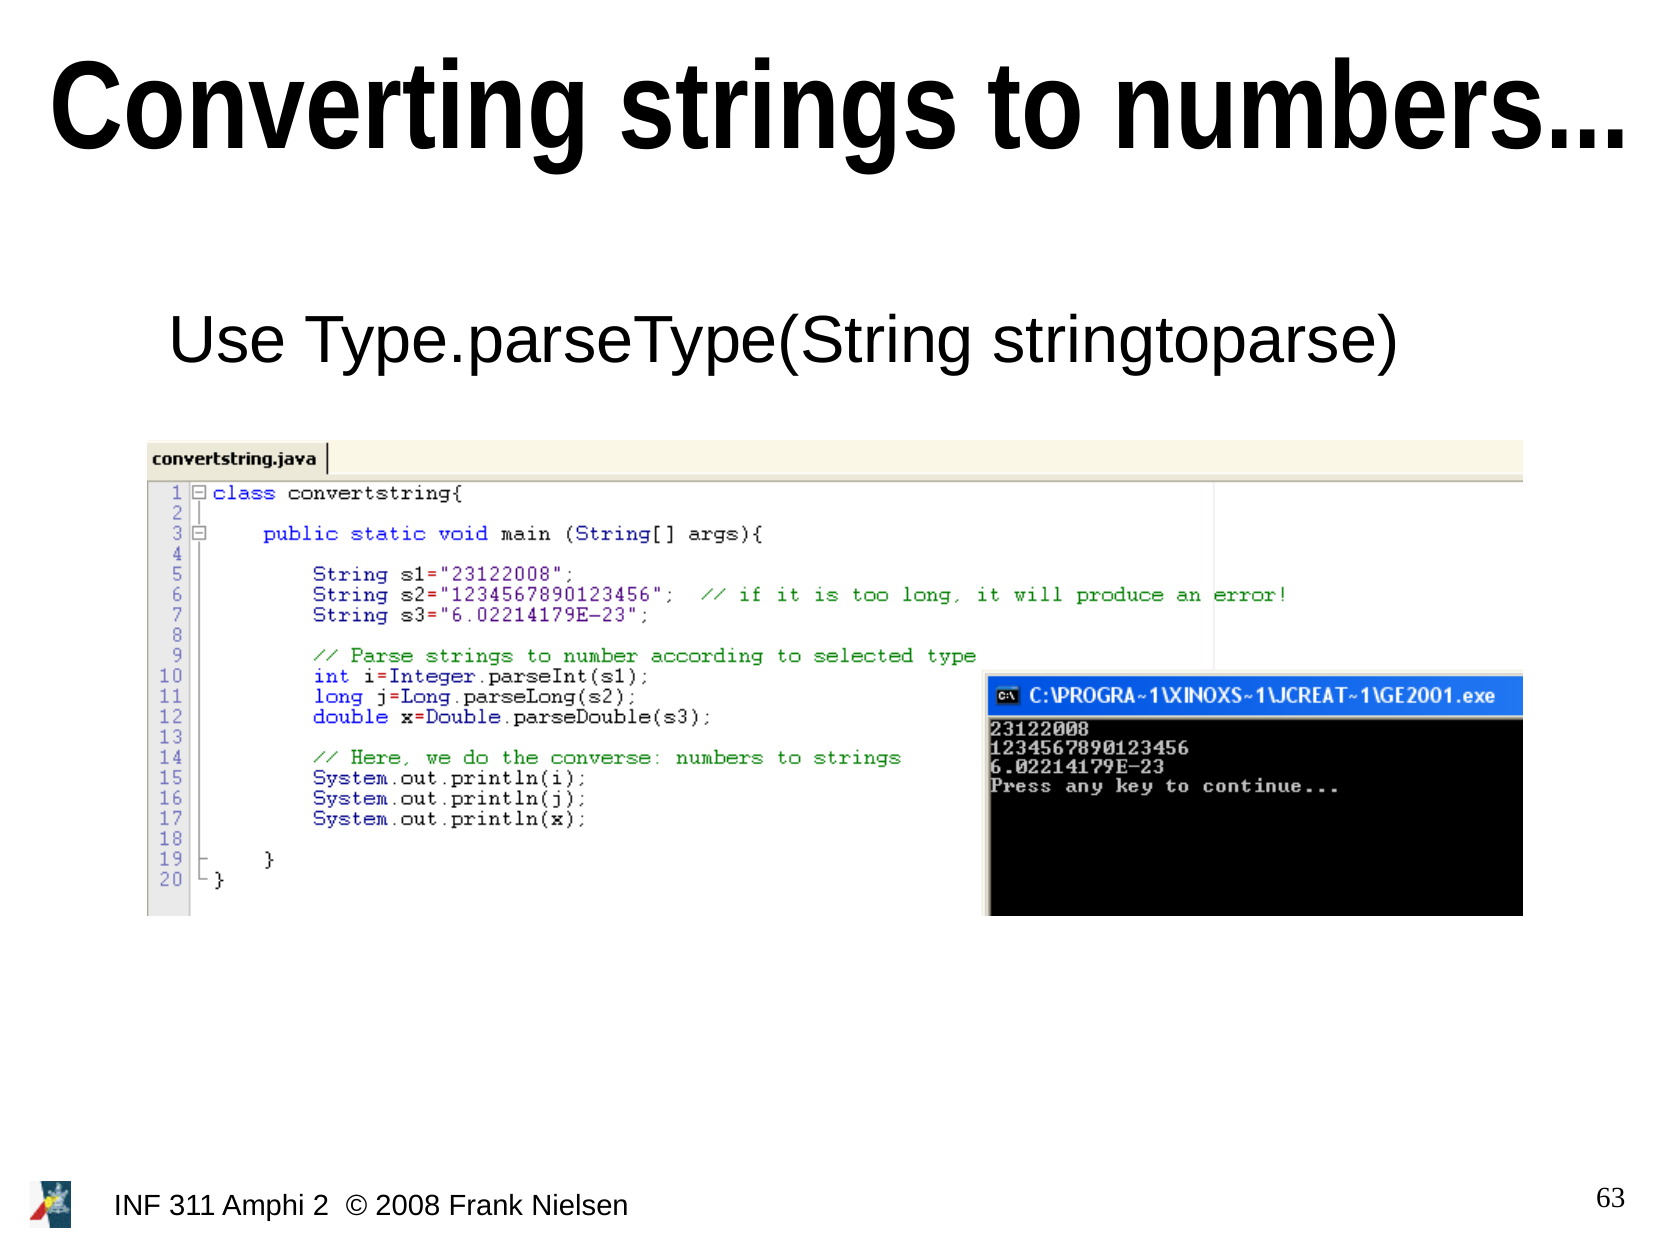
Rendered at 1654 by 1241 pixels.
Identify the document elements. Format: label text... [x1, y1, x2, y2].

picture [147, 440, 1523, 916]
picture [29, 1181, 71, 1228]
text_box Use Type.parseType(String stringtoparse) [153, 294, 1416, 384]
text_box Converting strings to numbers... [0, 24, 1654, 384]
